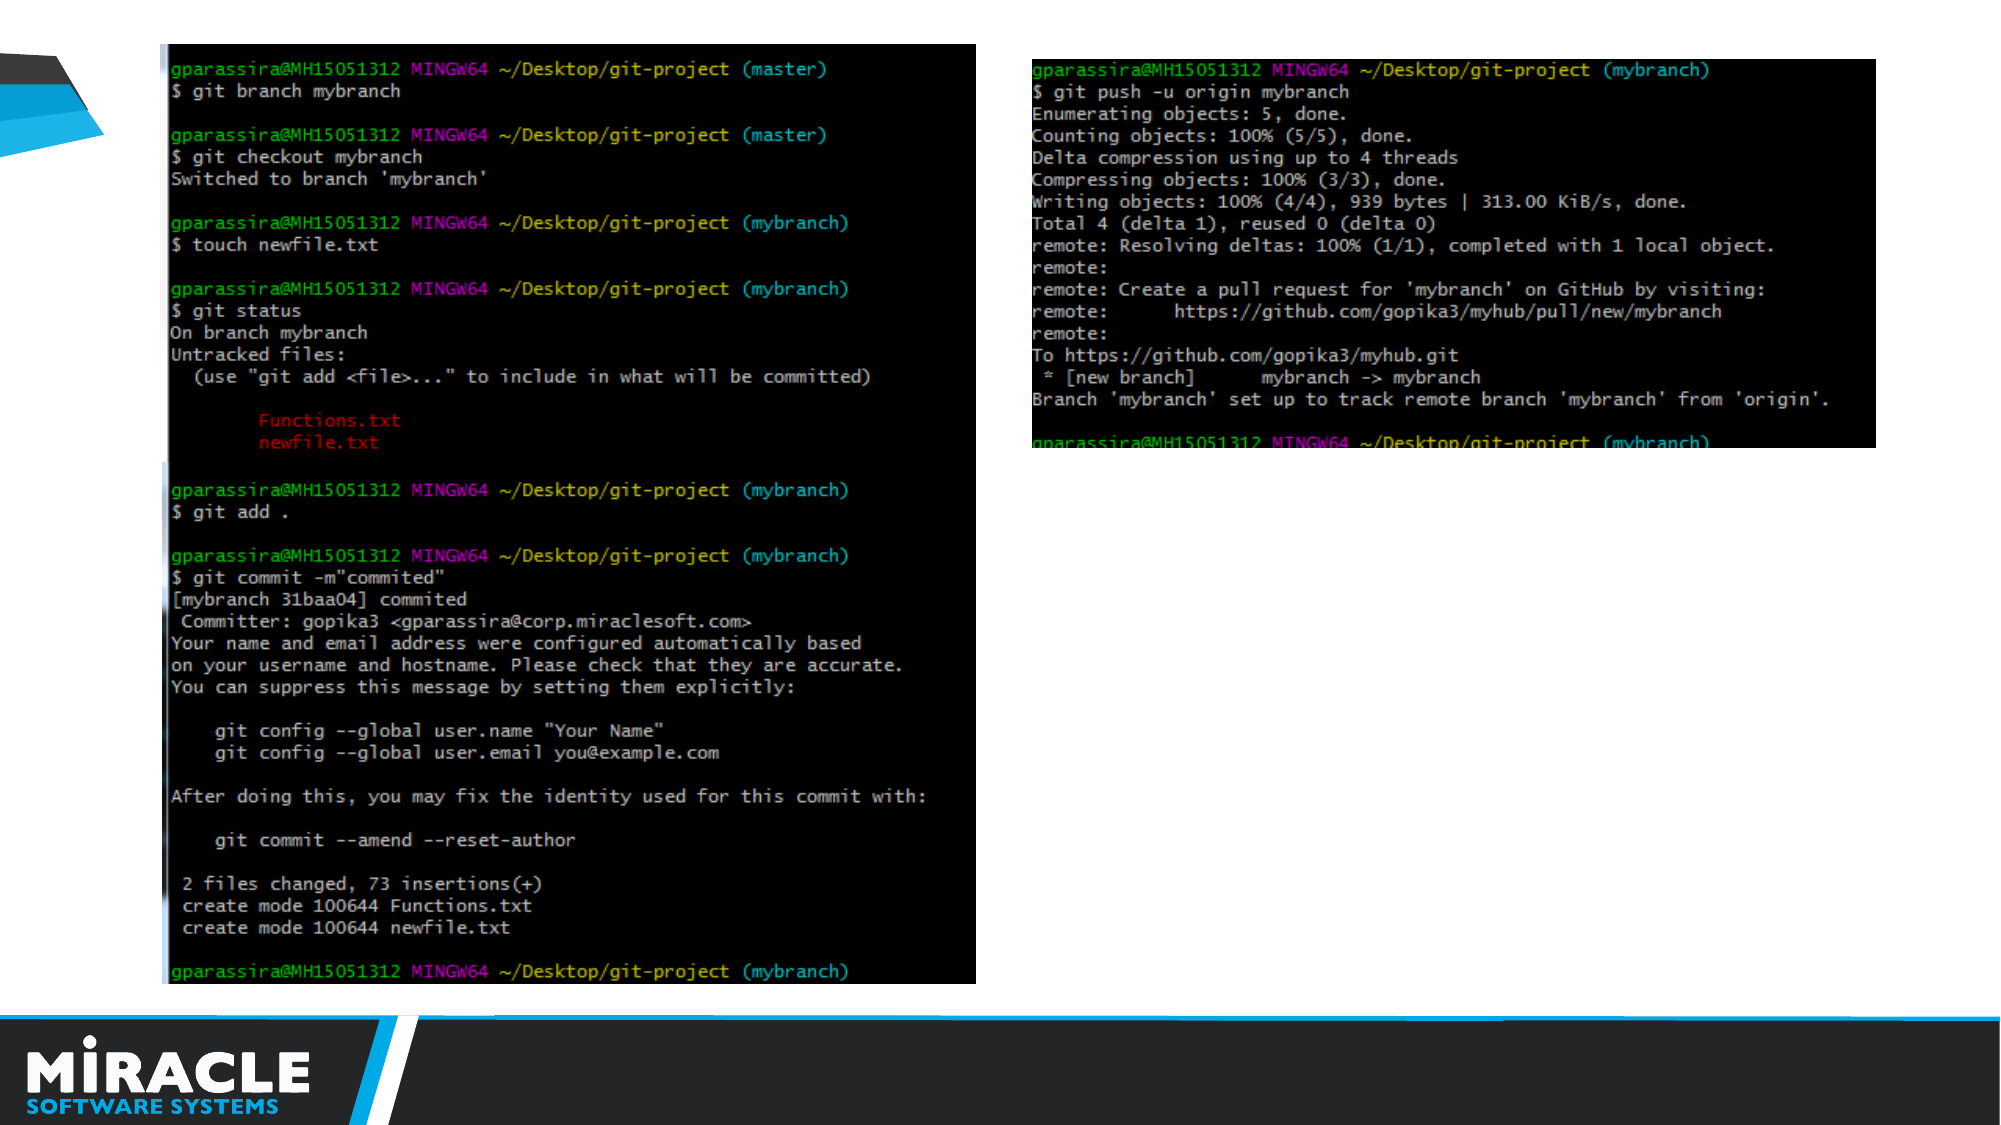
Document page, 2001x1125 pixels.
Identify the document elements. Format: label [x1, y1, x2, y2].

picture [160, 44, 976, 984]
picture [1032, 59, 1876, 448]
